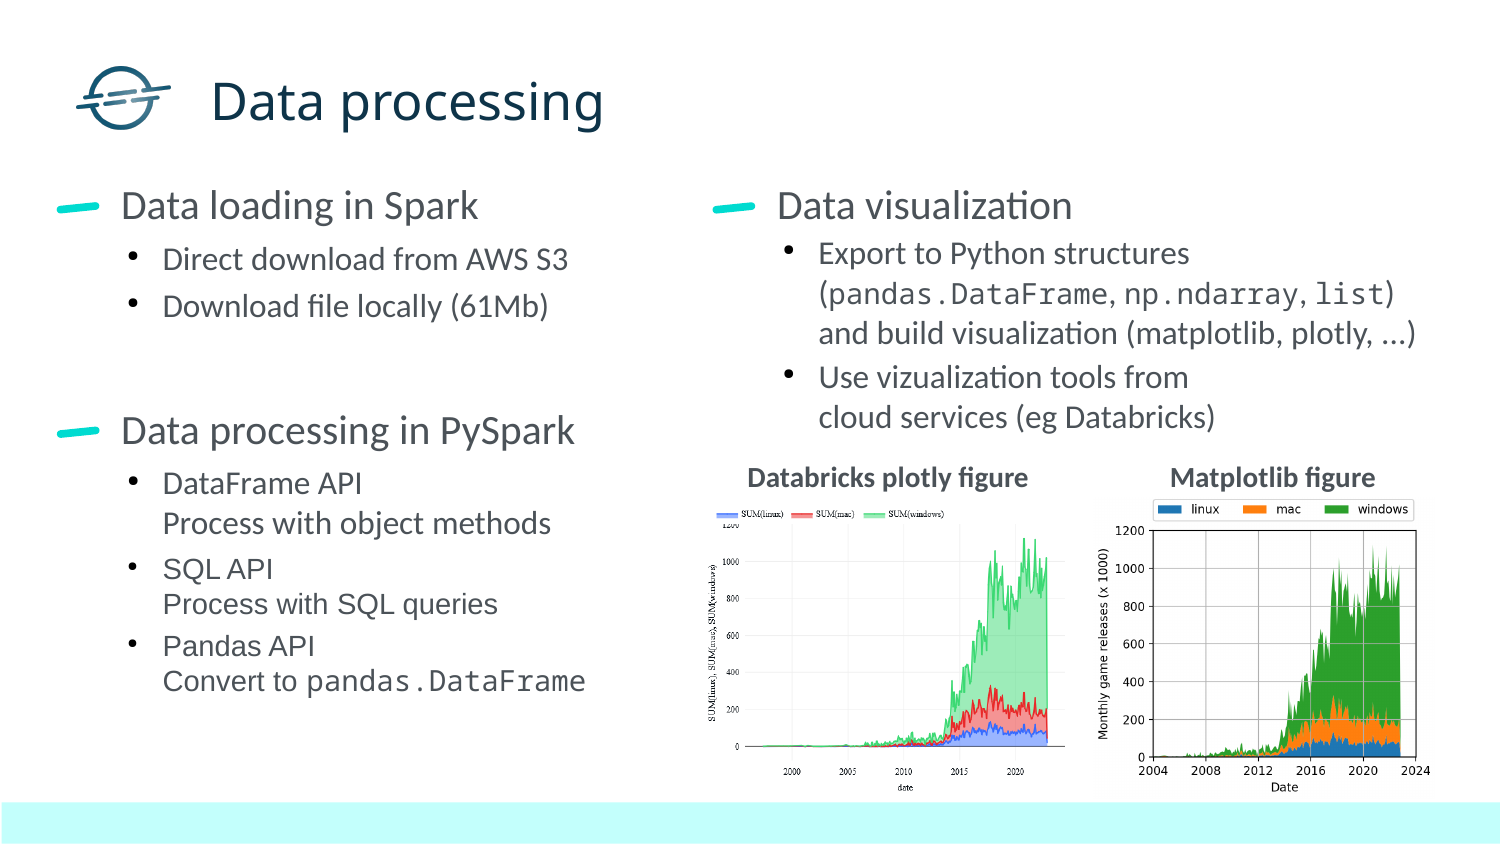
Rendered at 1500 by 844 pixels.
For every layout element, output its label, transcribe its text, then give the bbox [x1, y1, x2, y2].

title Download file locally (61Mb) [112, 269, 623, 328]
title Matplotlib figure [1134, 443, 1412, 501]
title Data loading in Spark [106, 162, 635, 236]
text_box [712, 202, 756, 214]
text_box [56, 426, 100, 438]
text_box [1, 802, 1500, 844]
text_box [56, 202, 100, 214]
picture [76, 66, 171, 130]
title Use vizualization tools from cloud services (eg Databricks) [768, 340, 1279, 441]
title Pandas API Convert to pandas.DataFrame [112, 611, 626, 711]
title Export to Python structures (pandas.DataFrame, np.ndarray, list) and build visualization (matplotlib, plotly, ...) [767, 216, 1444, 366]
title Direct download from AWS S3 [112, 222, 586, 269]
picture [704, 503, 1065, 793]
title Databricks plotly figure [725, 443, 1052, 501]
title SQL API Process with SQL queries [112, 535, 626, 611]
title Data processing [195, 53, 1178, 141]
picture [1093, 497, 1435, 799]
title DataFrame API Process with object methods [112, 446, 576, 535]
title Data visualization [761, 163, 1291, 236]
title Data processing in PySpark [106, 387, 635, 475]
